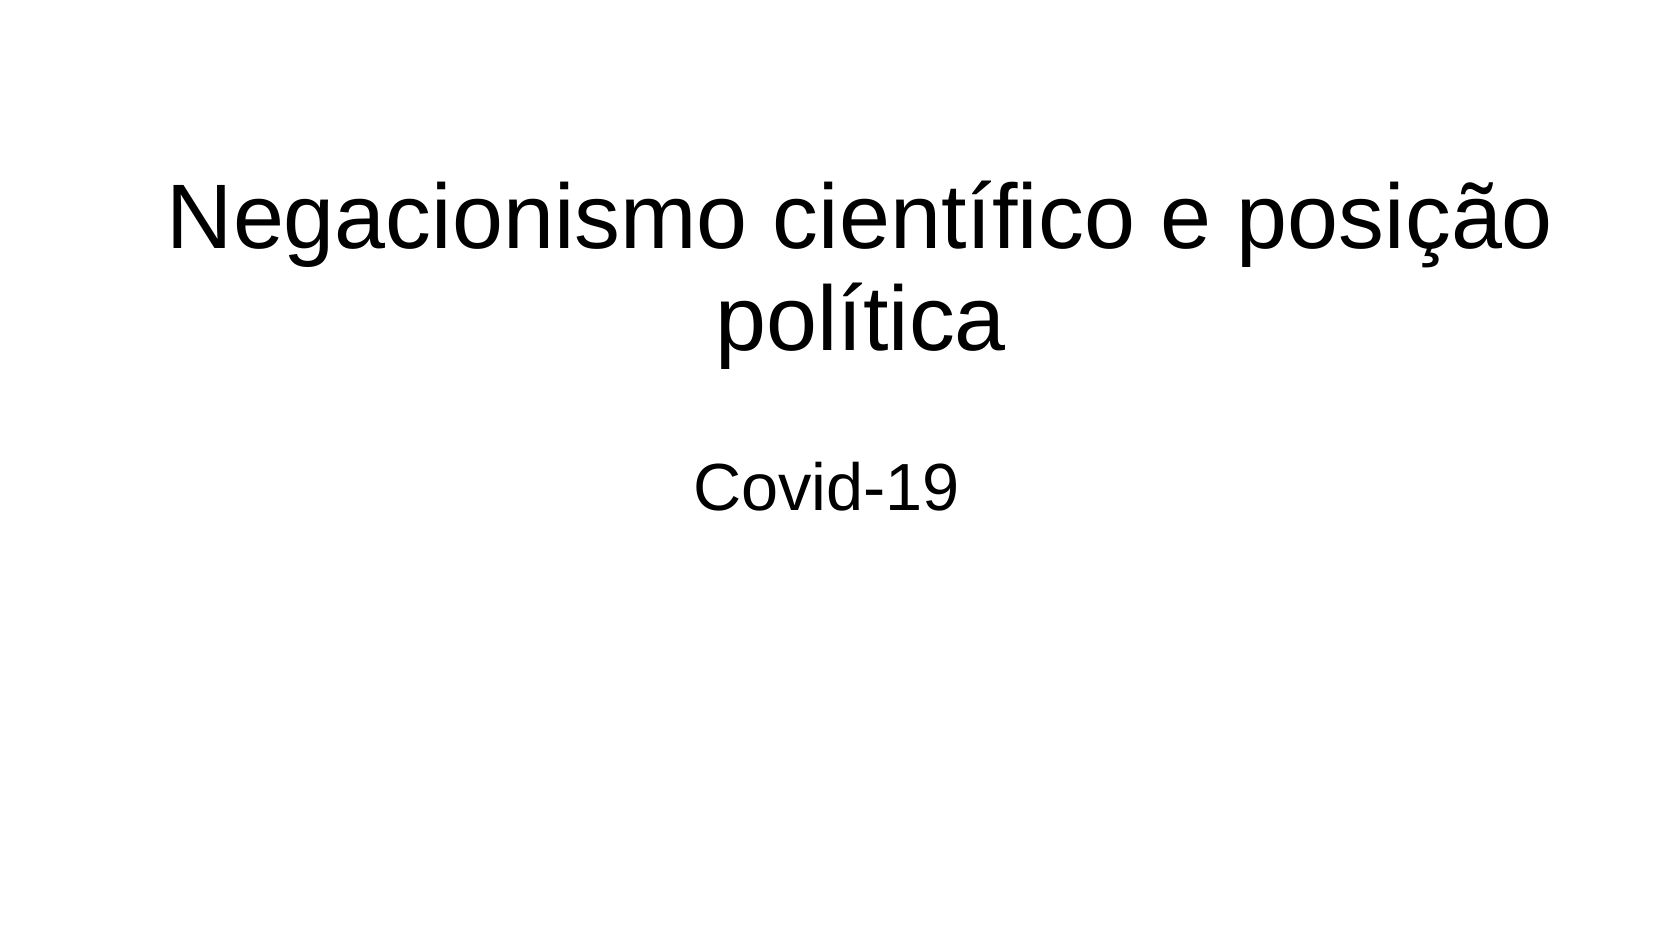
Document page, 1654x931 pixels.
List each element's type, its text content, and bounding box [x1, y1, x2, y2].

title Negacionismo científico e posição política [116, 165, 1606, 371]
subtitle Covid-19 [82, 217, 1571, 758]
